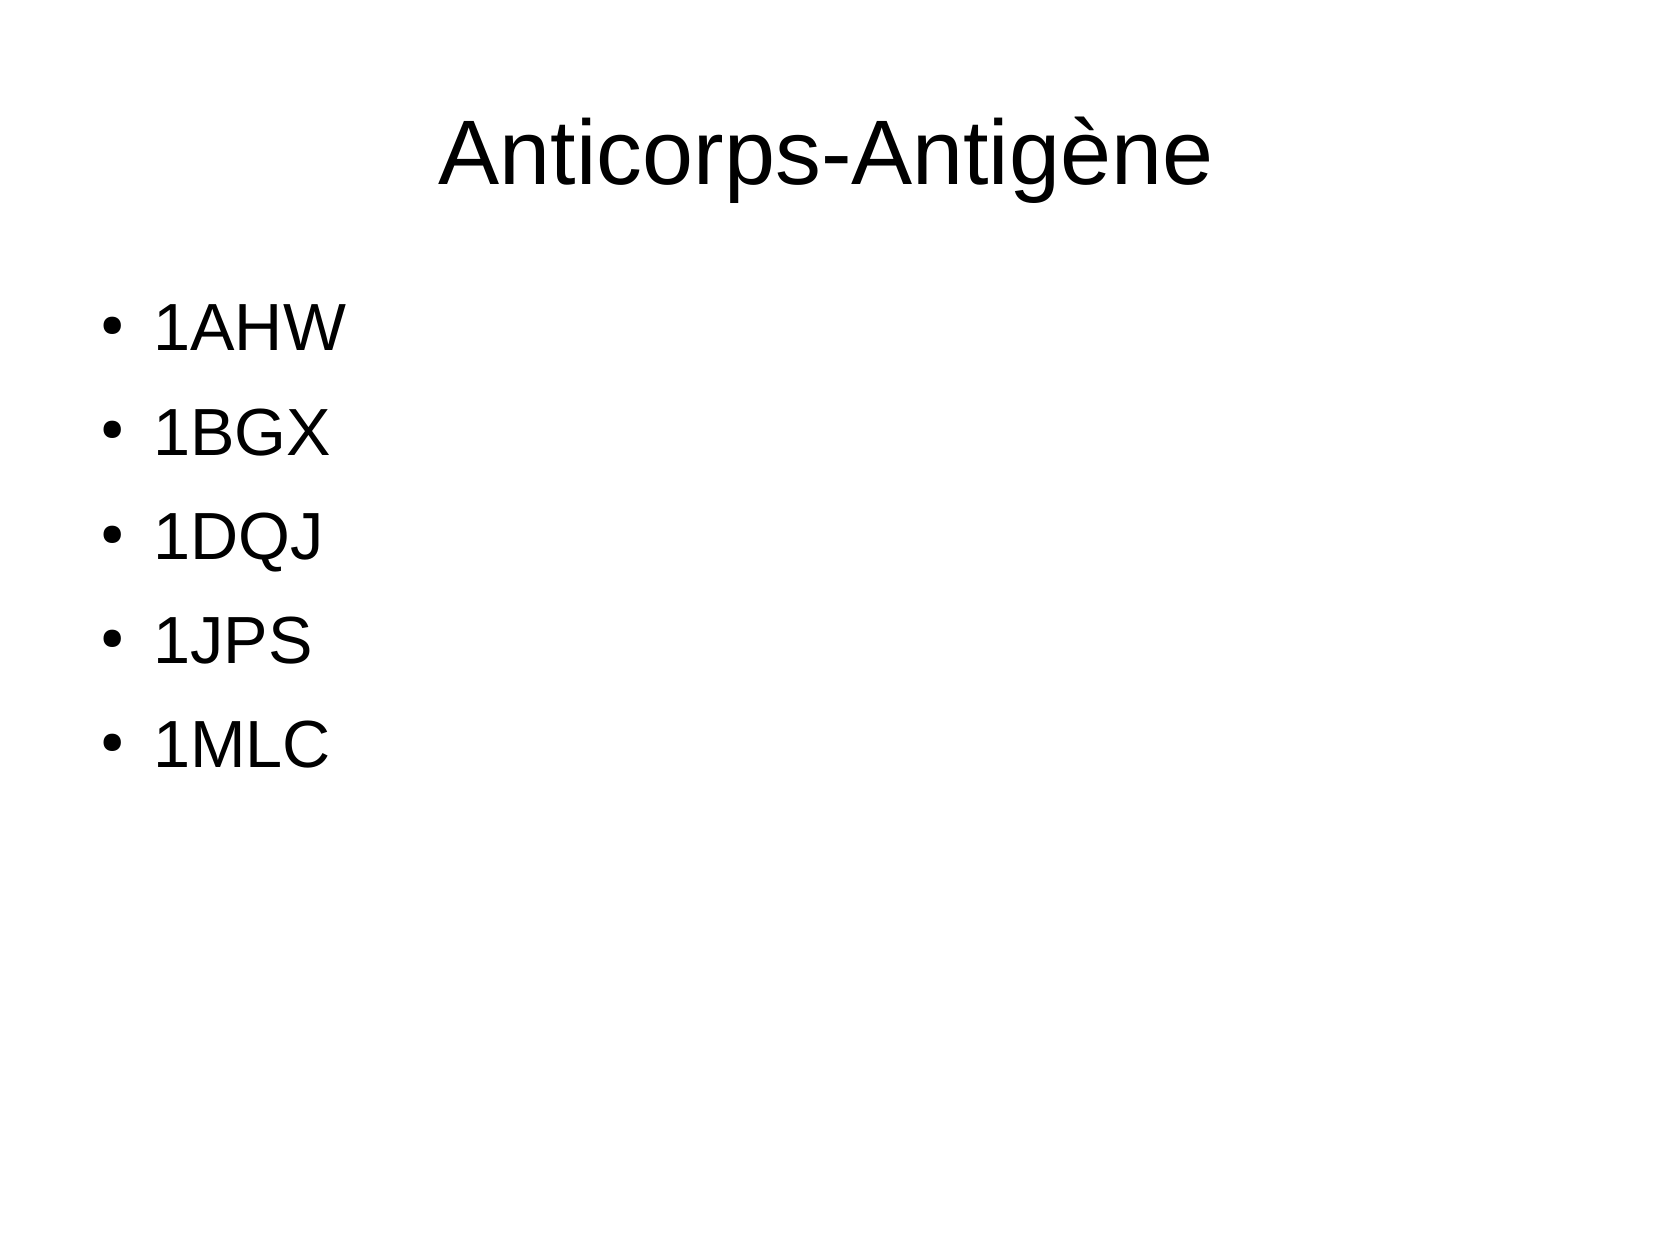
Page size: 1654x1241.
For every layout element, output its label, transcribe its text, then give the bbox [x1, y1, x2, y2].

list 1AHW 1BGX 1DQJ 1JPS 1MLC [82, 290, 1571, 1010]
title Anticorps-Antigène [82, 49, 1571, 257]
